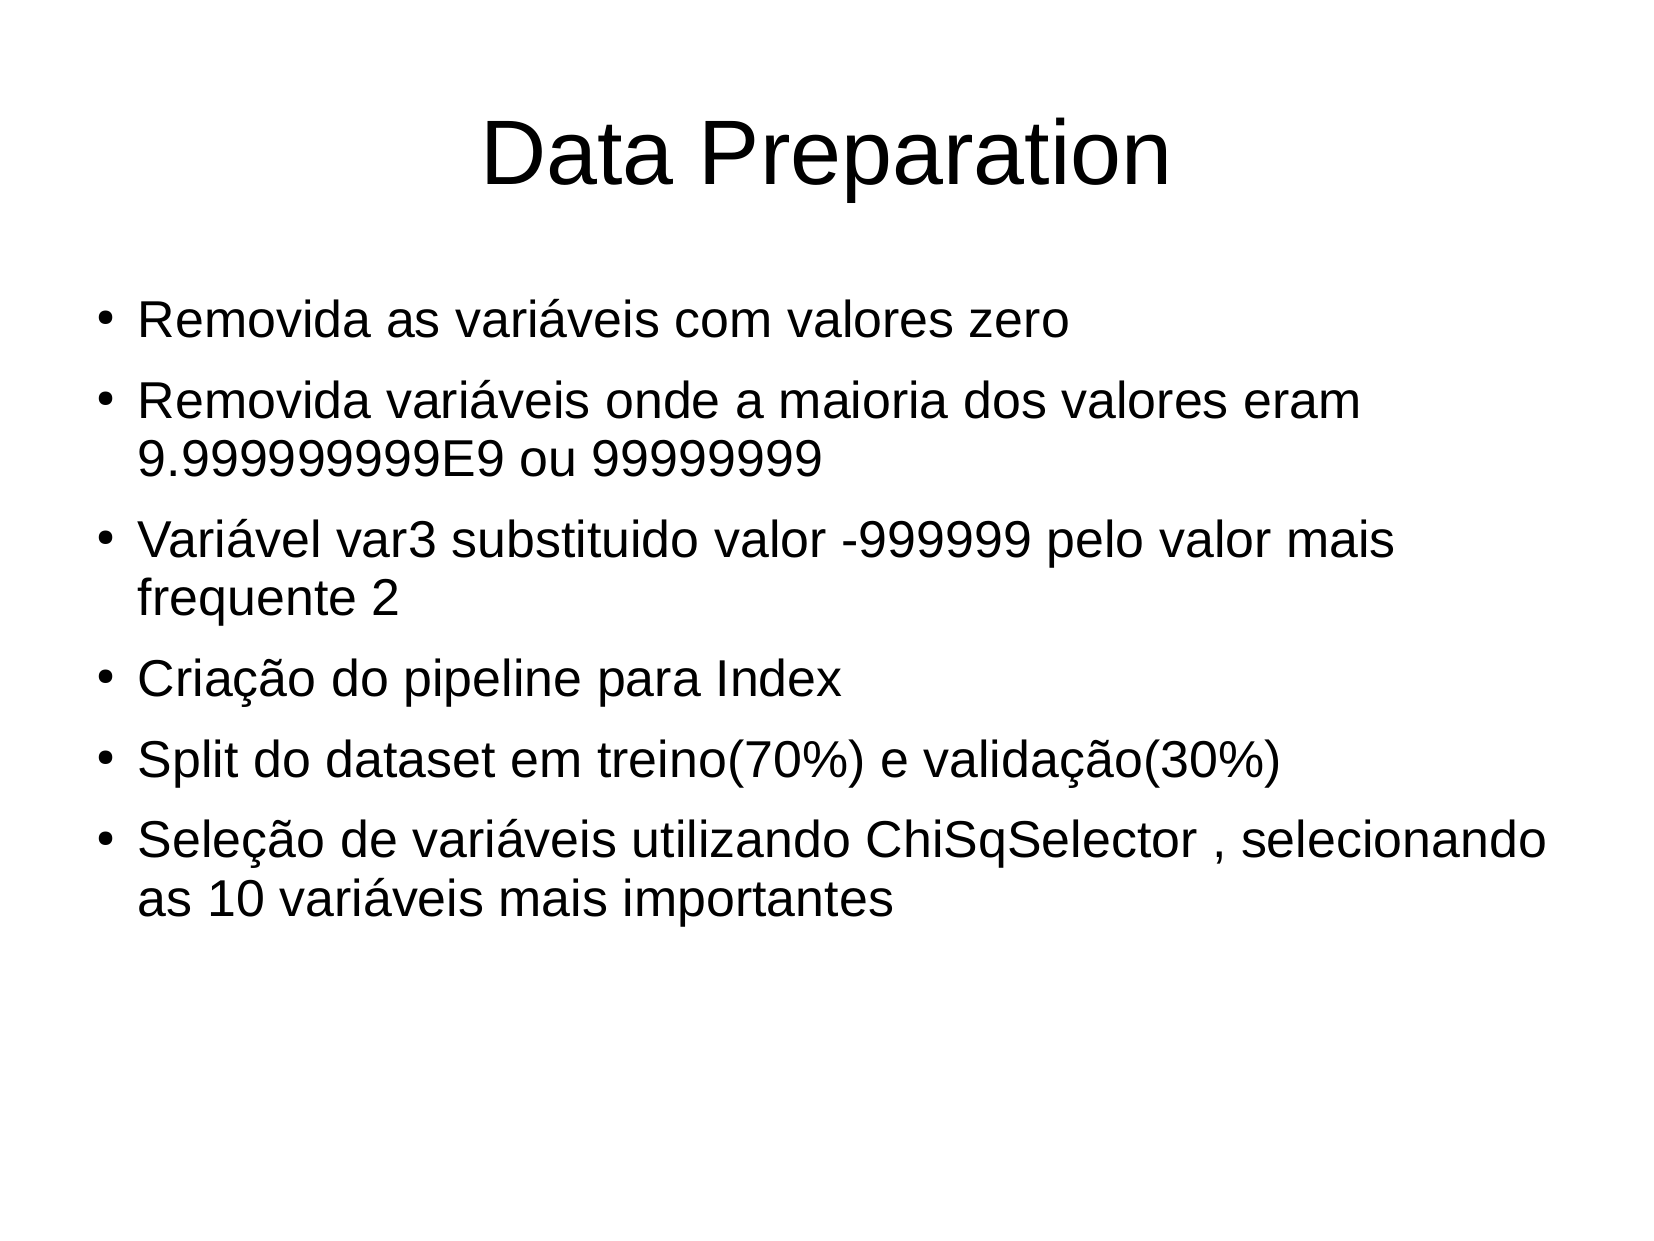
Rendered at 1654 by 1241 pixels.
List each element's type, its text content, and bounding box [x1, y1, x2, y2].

list Removida as variáveis com valores zero Removida variáveis onde a maioria dos valores eram 9.999999999E9 ou 99999999 Variável var3 substituido valor -999999 pelo valor mais frequente 2 Criação do pipeline para Index Split do dataset em treino(70%) e validação(30%) Seleção de variáveis utilizando ChiSqSelector , selecionando as 10 variáveis mais importantes [82, 290, 1571, 1010]
title Data Preparation [82, 49, 1571, 257]
